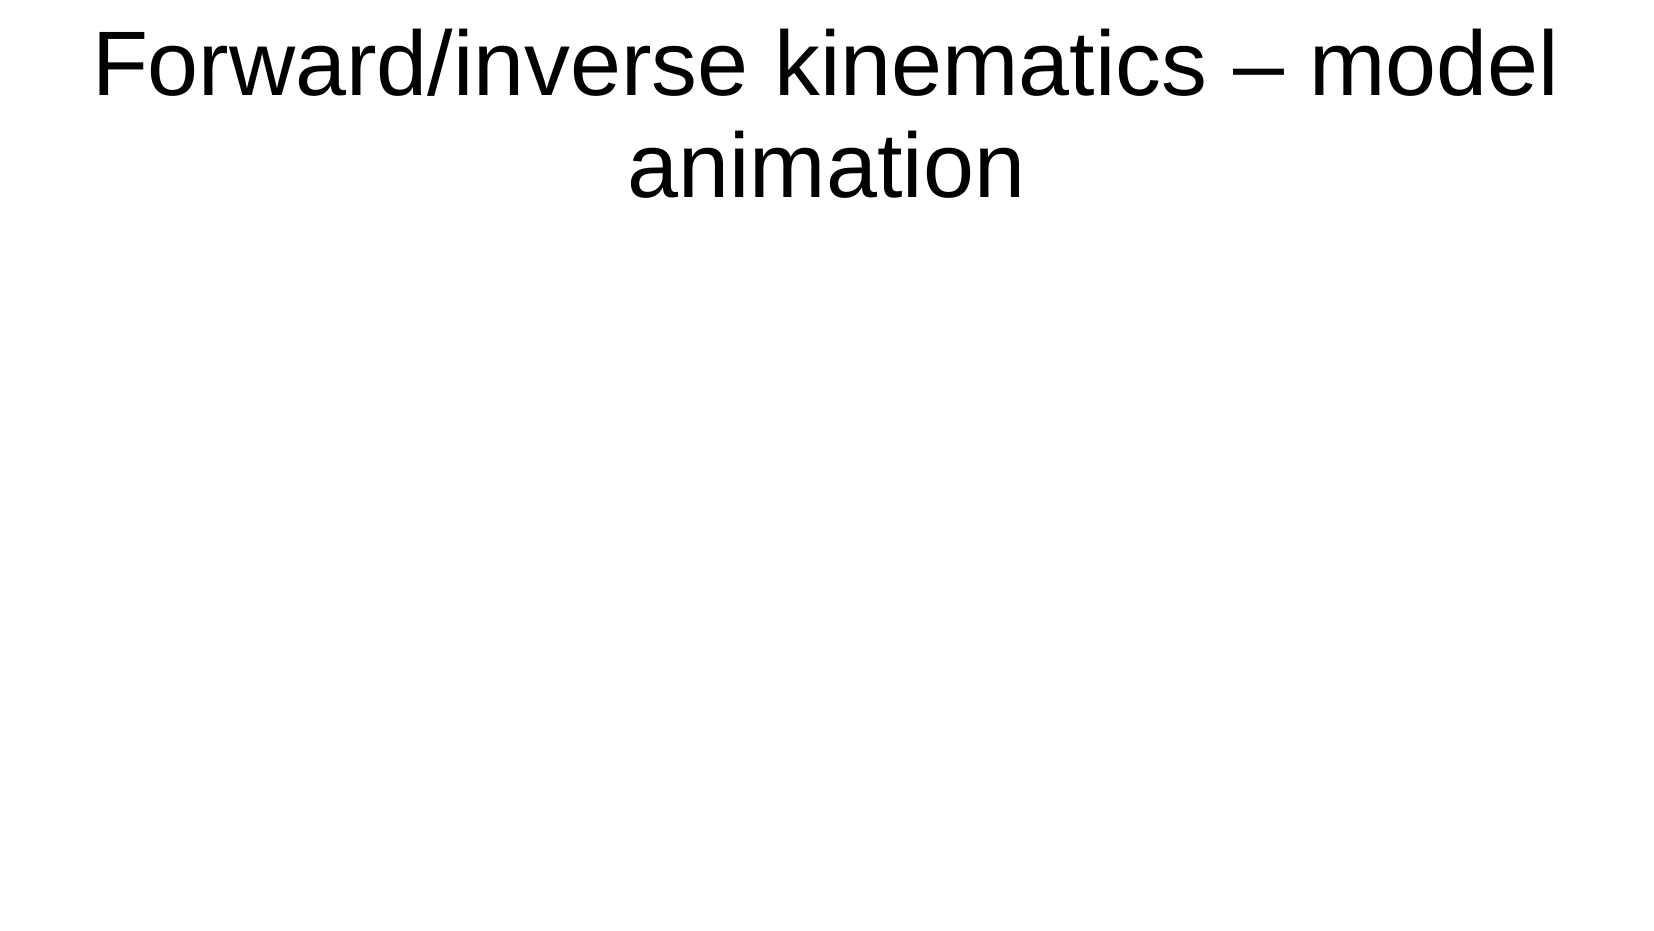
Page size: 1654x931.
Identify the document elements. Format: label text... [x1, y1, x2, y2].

title Forward/inverse kinematics – model animation [82, 12, 1571, 218]
